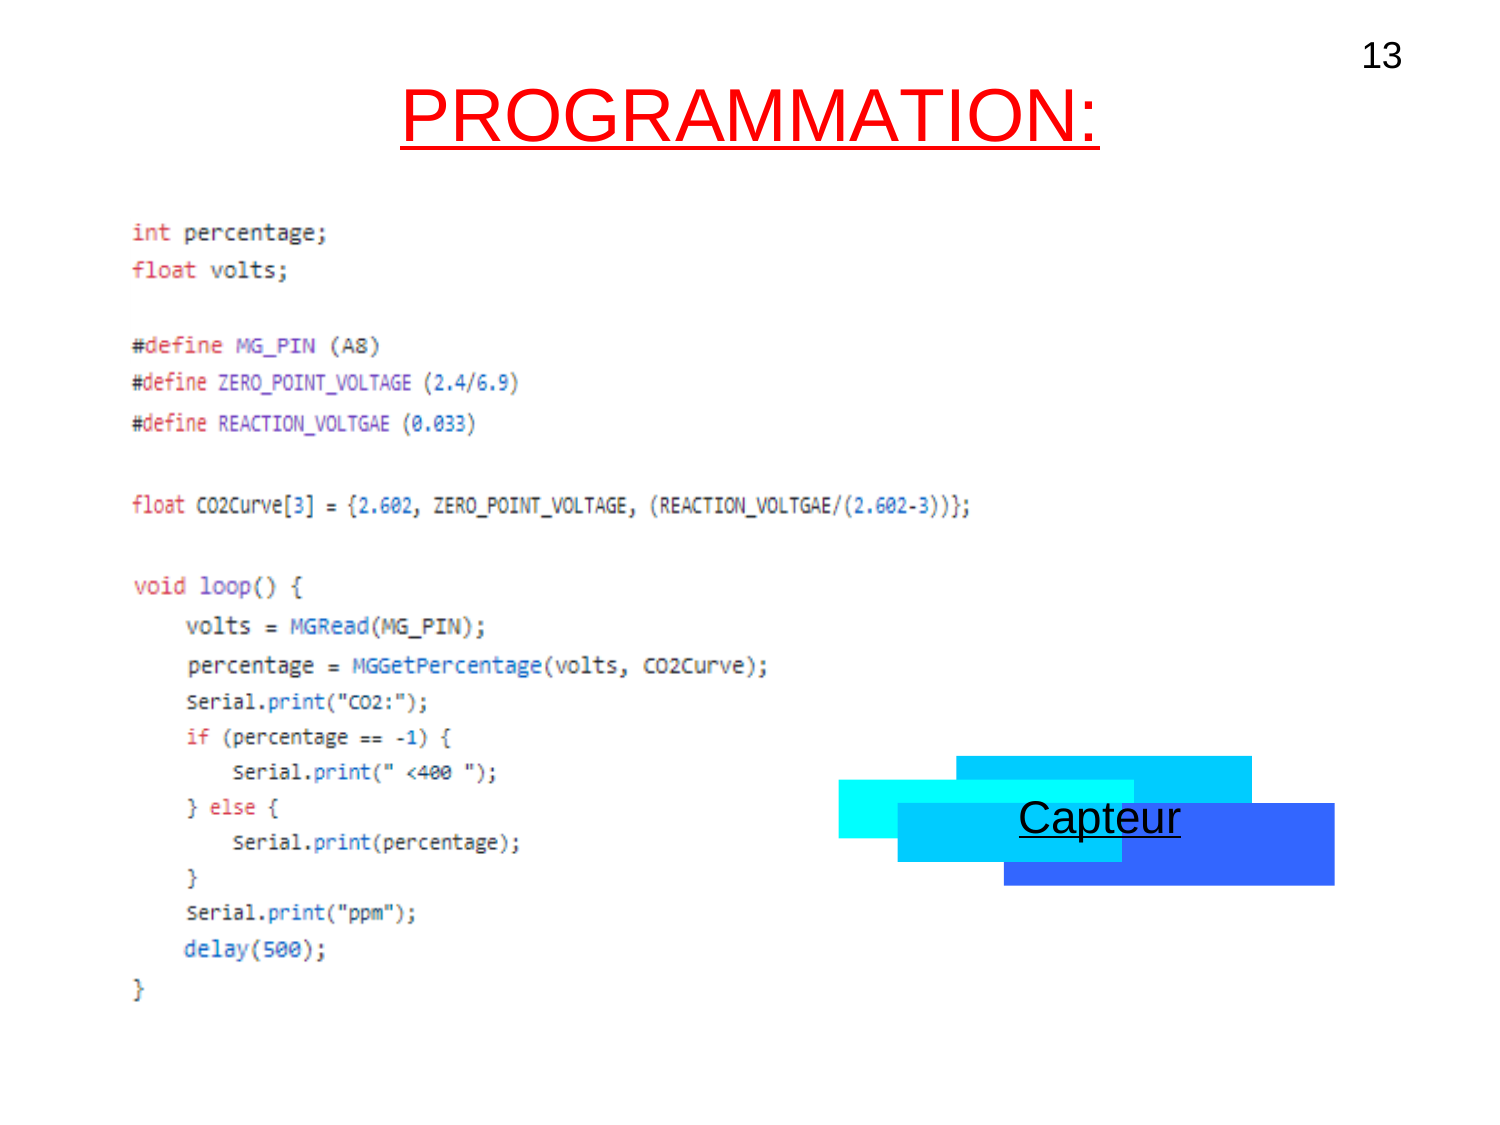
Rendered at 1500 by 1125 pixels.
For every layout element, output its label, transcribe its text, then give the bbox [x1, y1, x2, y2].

picture [126, 366, 981, 532]
picture [129, 566, 770, 1015]
text_box 13 [1346, 23, 1453, 84]
picture [129, 218, 390, 364]
text_box [838, 755, 1335, 886]
text_box Capteur [1003, 779, 1229, 851]
text_box PROGRAMMATION: [0, 58, 1500, 165]
